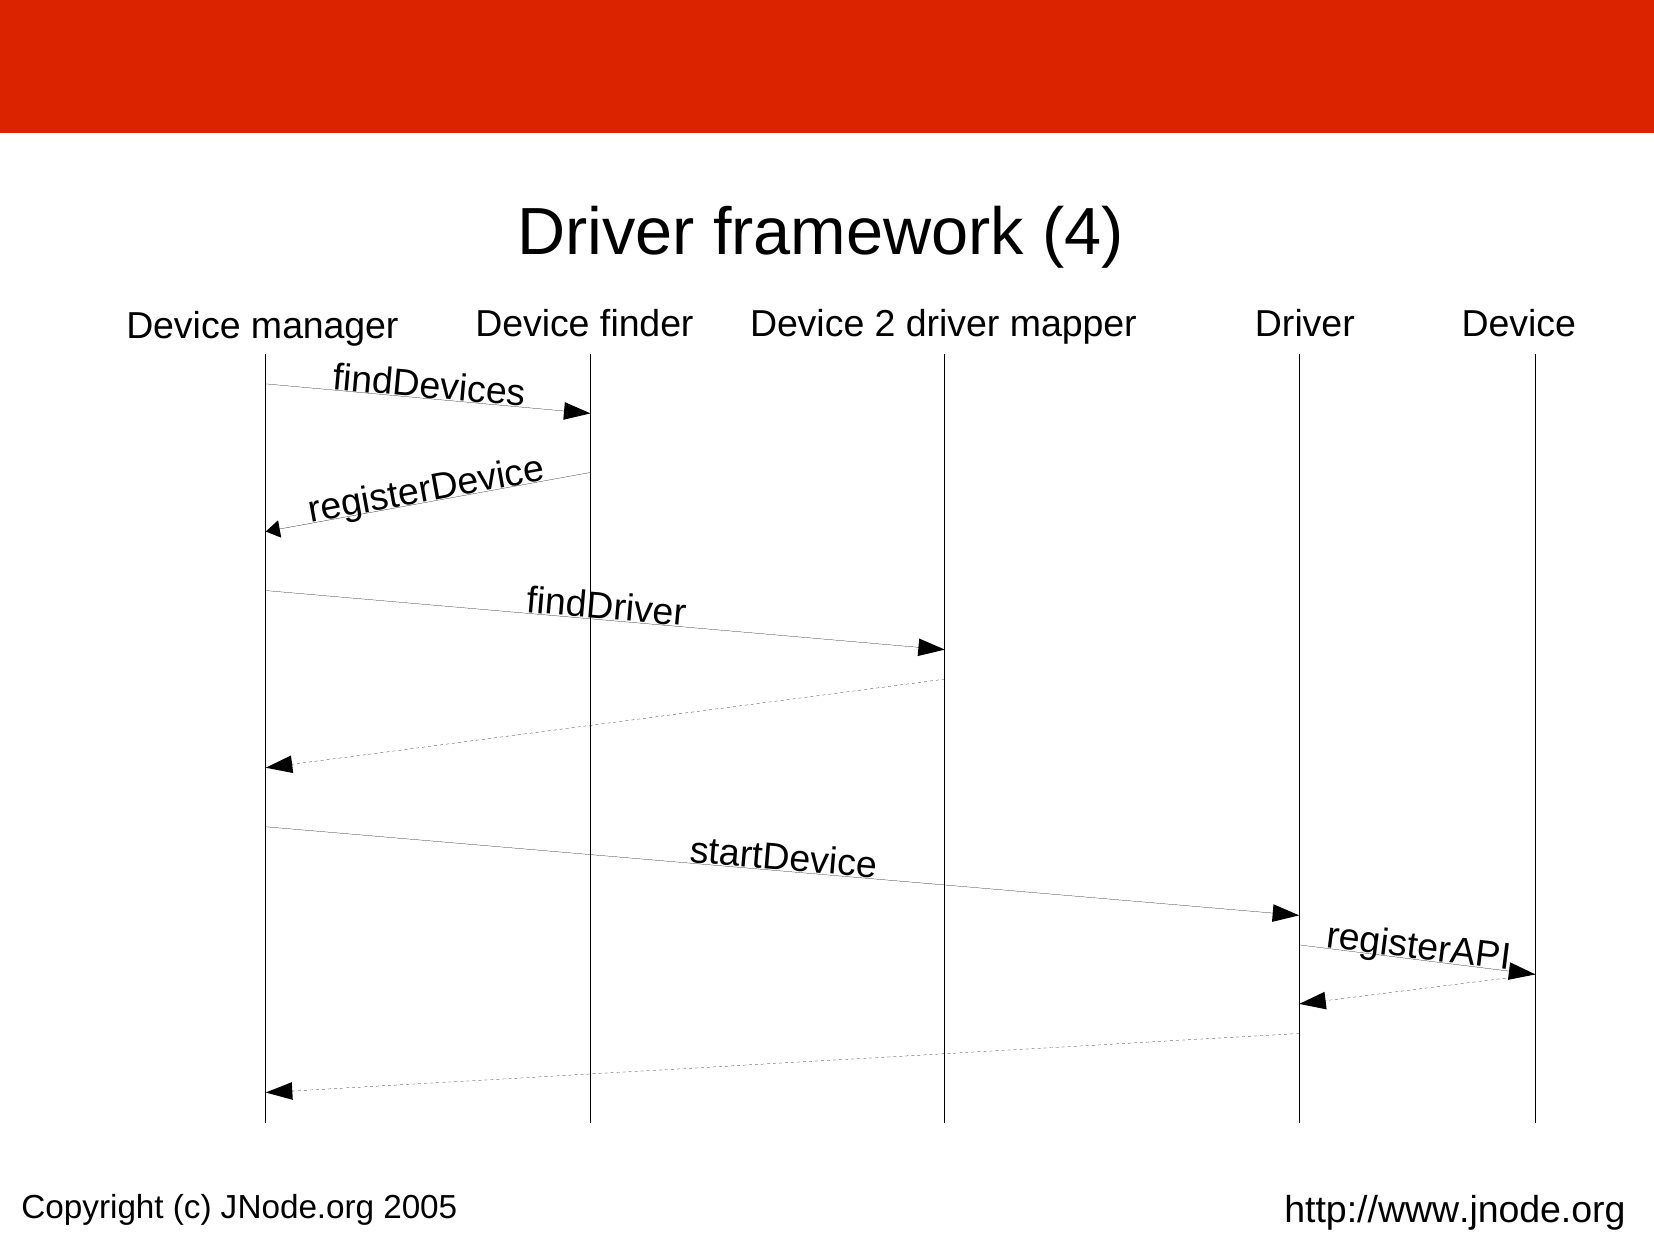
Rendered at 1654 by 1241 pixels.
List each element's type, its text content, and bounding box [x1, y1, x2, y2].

text_box Device finder [460, 295, 709, 353]
text_box Device manager [111, 297, 414, 355]
text_box Device [1446, 295, 1591, 353]
text_box Driver [1240, 295, 1370, 353]
text_box Device 2 driver mapper [735, 295, 1152, 353]
title Driver framework (4) [76, 147, 1565, 316]
